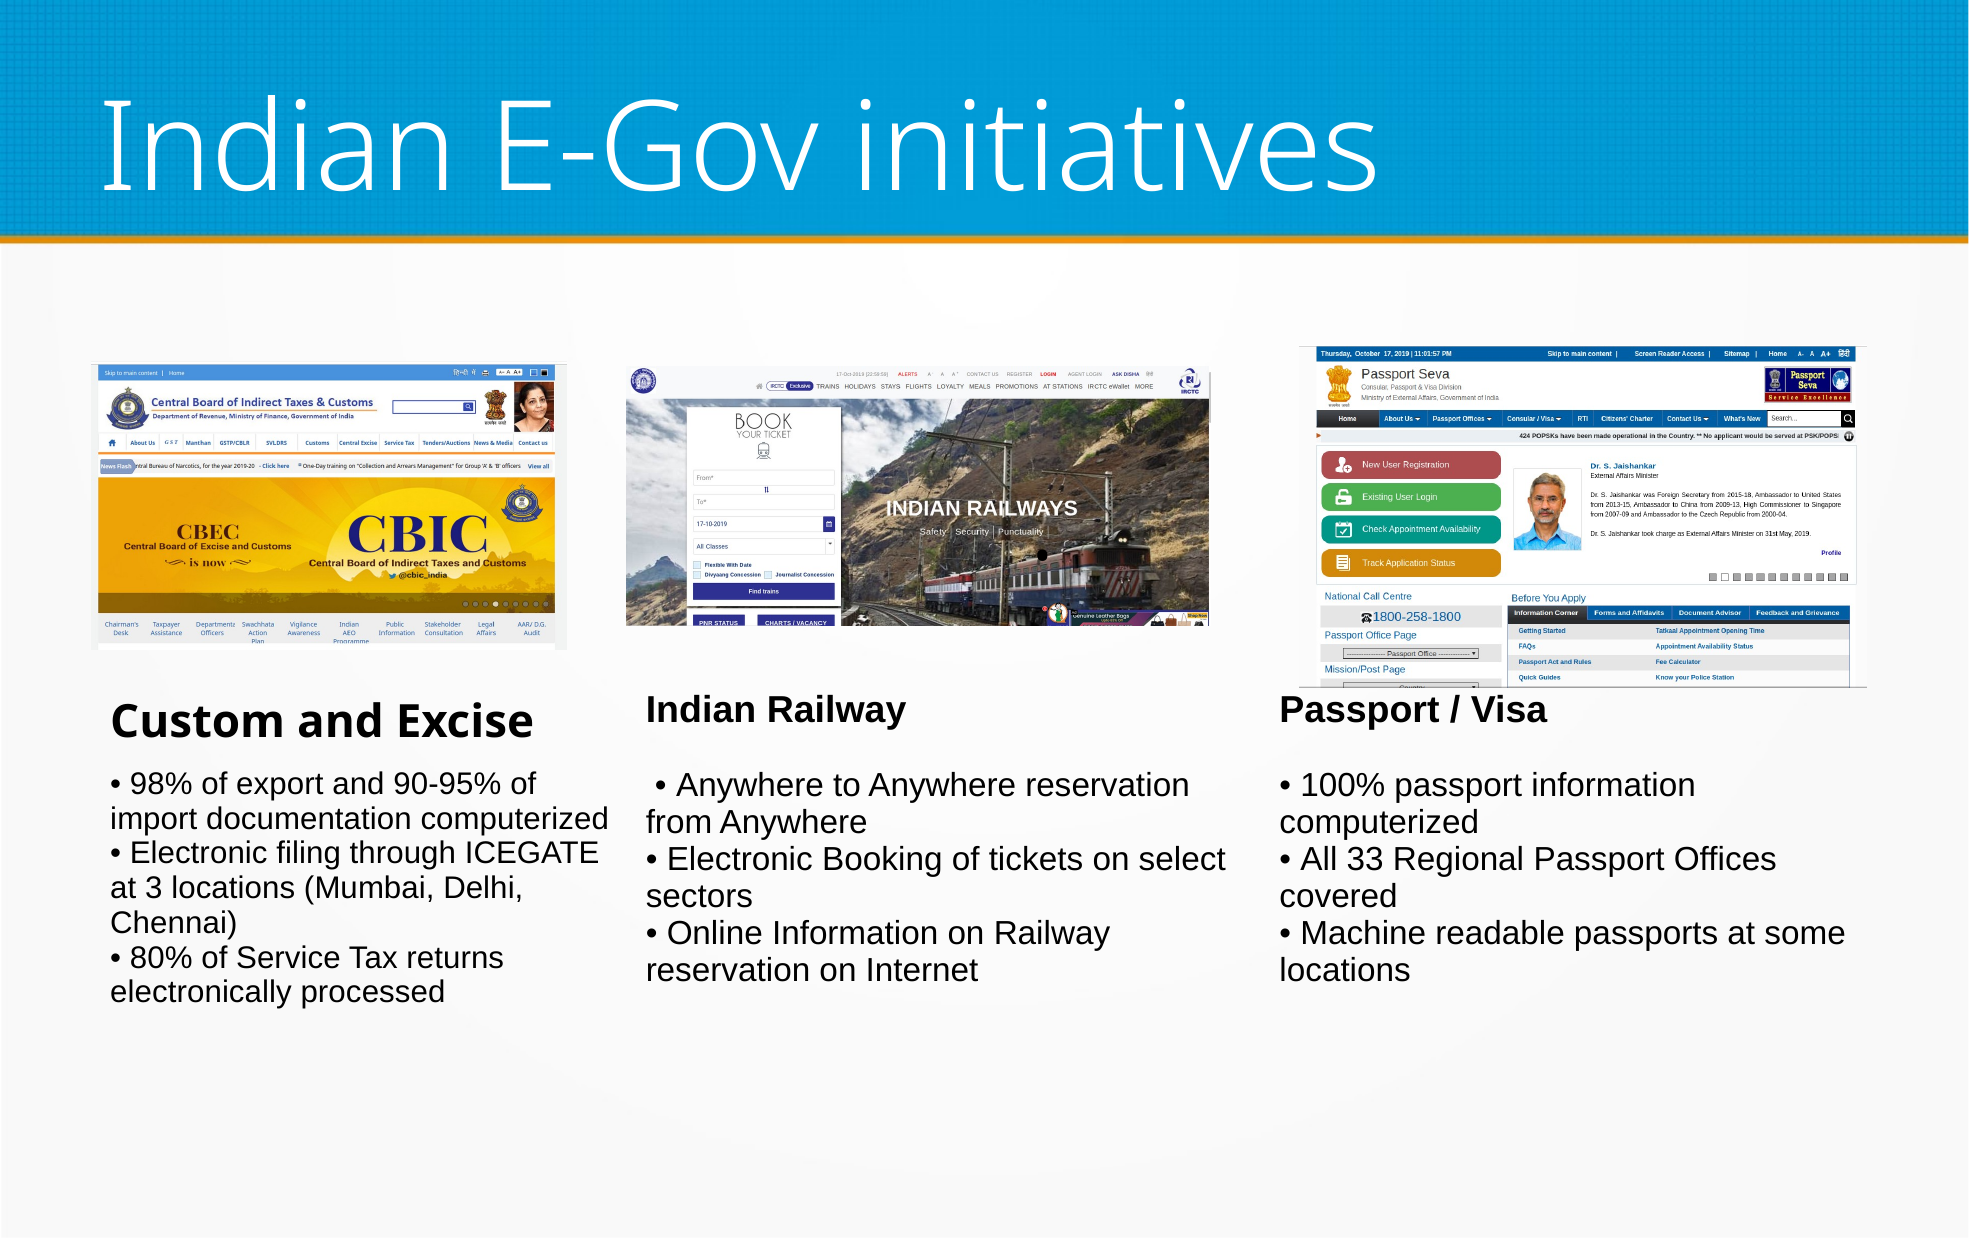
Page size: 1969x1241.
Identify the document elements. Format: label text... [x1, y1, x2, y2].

text_box • [1028, 522, 1082, 588]
table_cell • Anywhere to Anywhere reservation from Anywhere • Electronic Booking of tickets on select sectors • Online Information on Railway reservation on Internet [631, 759, 1265, 1145]
table_header Indian Railway [631, 681, 1265, 759]
table_header Custom and Excise [95, 681, 631, 759]
picture [0, 233, 1969, 1241]
table_cell • 98% of export and 90-95% of import documentation computerized • Electronic filing through ICEGATE at 3 locations (Mumbai, Delhi, Chennai) • 80% of Service Tax returns electronically processed [95, 759, 631, 1145]
table_cell • 100% passport information computerized • All 33 Regional Passport Offices covered • Machine readable passports at some locations [1265, 759, 1866, 1145]
table_header Passport / Visa [1265, 681, 1866, 759]
title Indian E-Gov initiatives [98, 19, 1870, 227]
